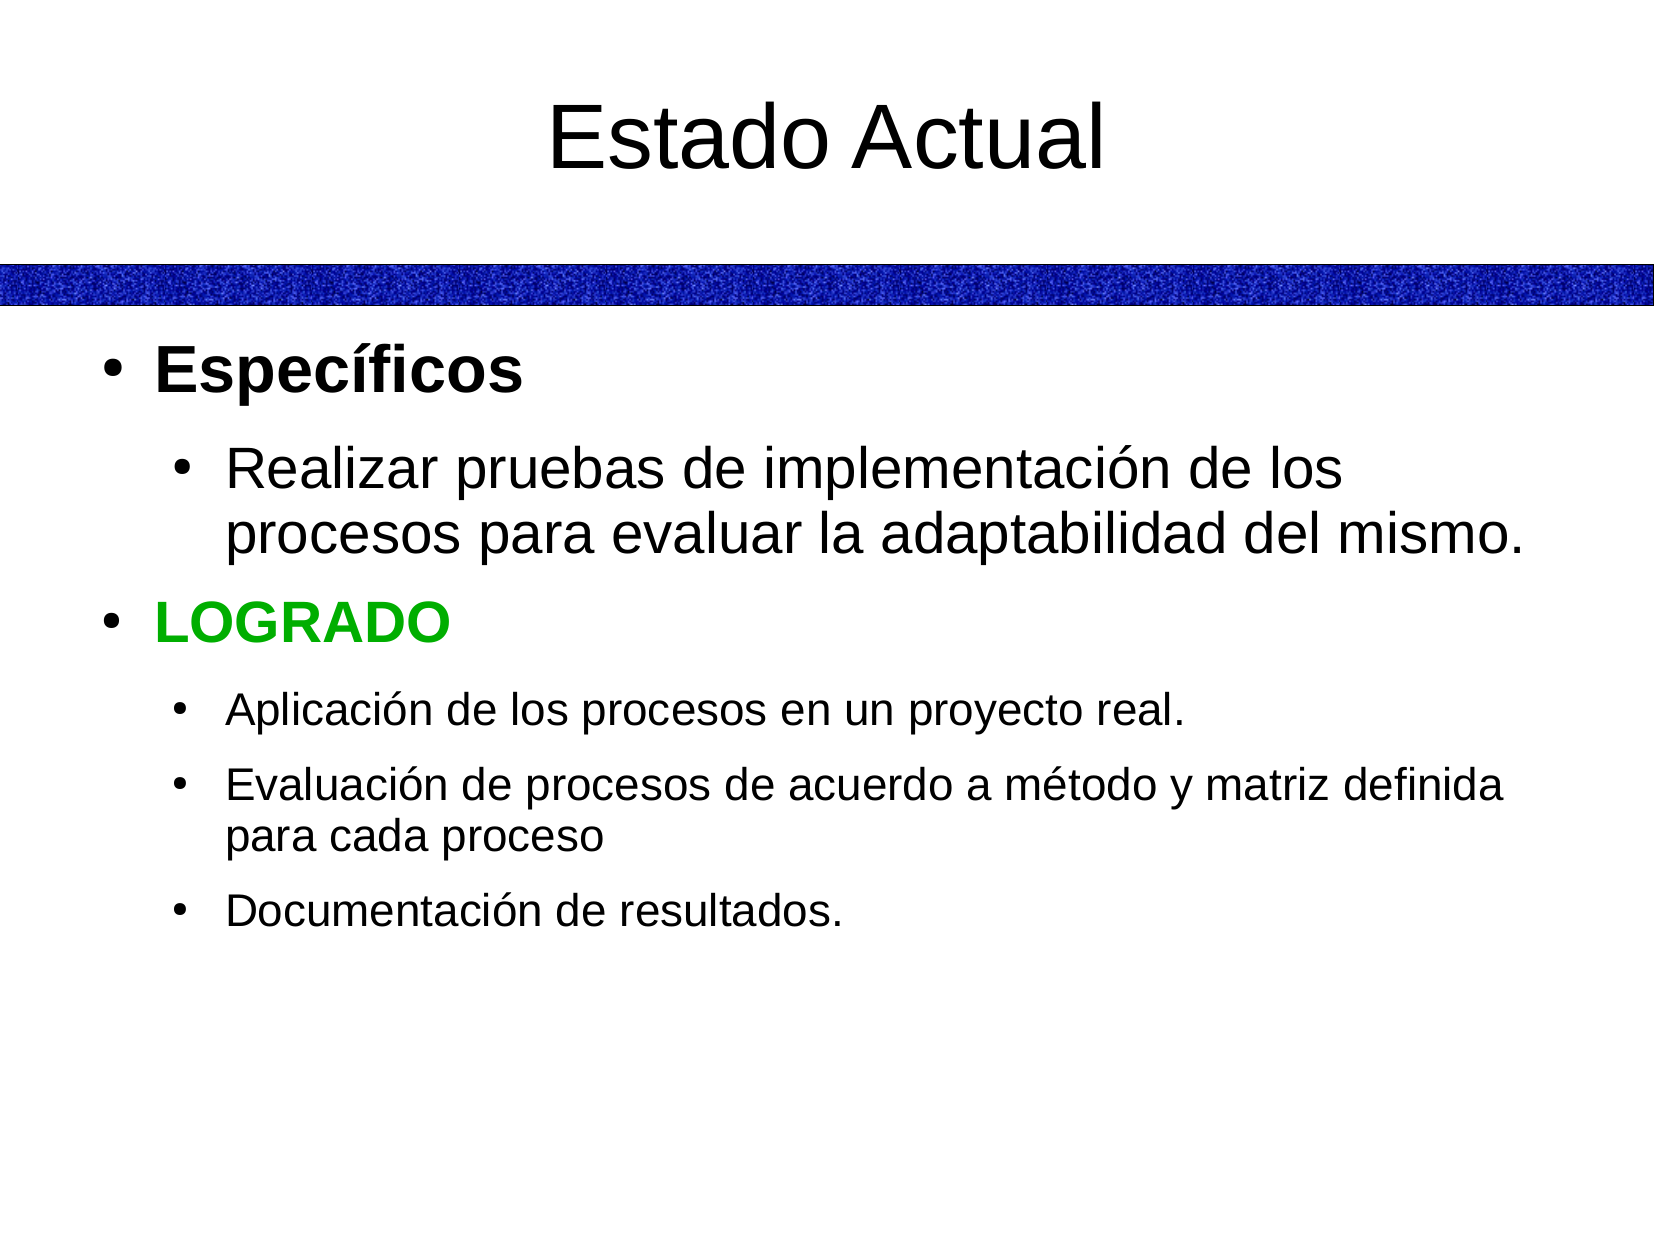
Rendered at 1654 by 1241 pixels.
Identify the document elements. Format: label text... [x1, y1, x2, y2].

picture [0, 265, 1653, 305]
list Específicos Realizar pruebas de implementación de los procesos para evaluar la adaptabilidad del mismo. LOGRADO Aplicación de los procesos en un proyecto real. Evaluación de procesos de acuerdo a método y matriz definida para cada proceso Documentación de resultados. [83, 331, 1531, 1099]
title Estado Actual [58, 21, 1595, 253]
